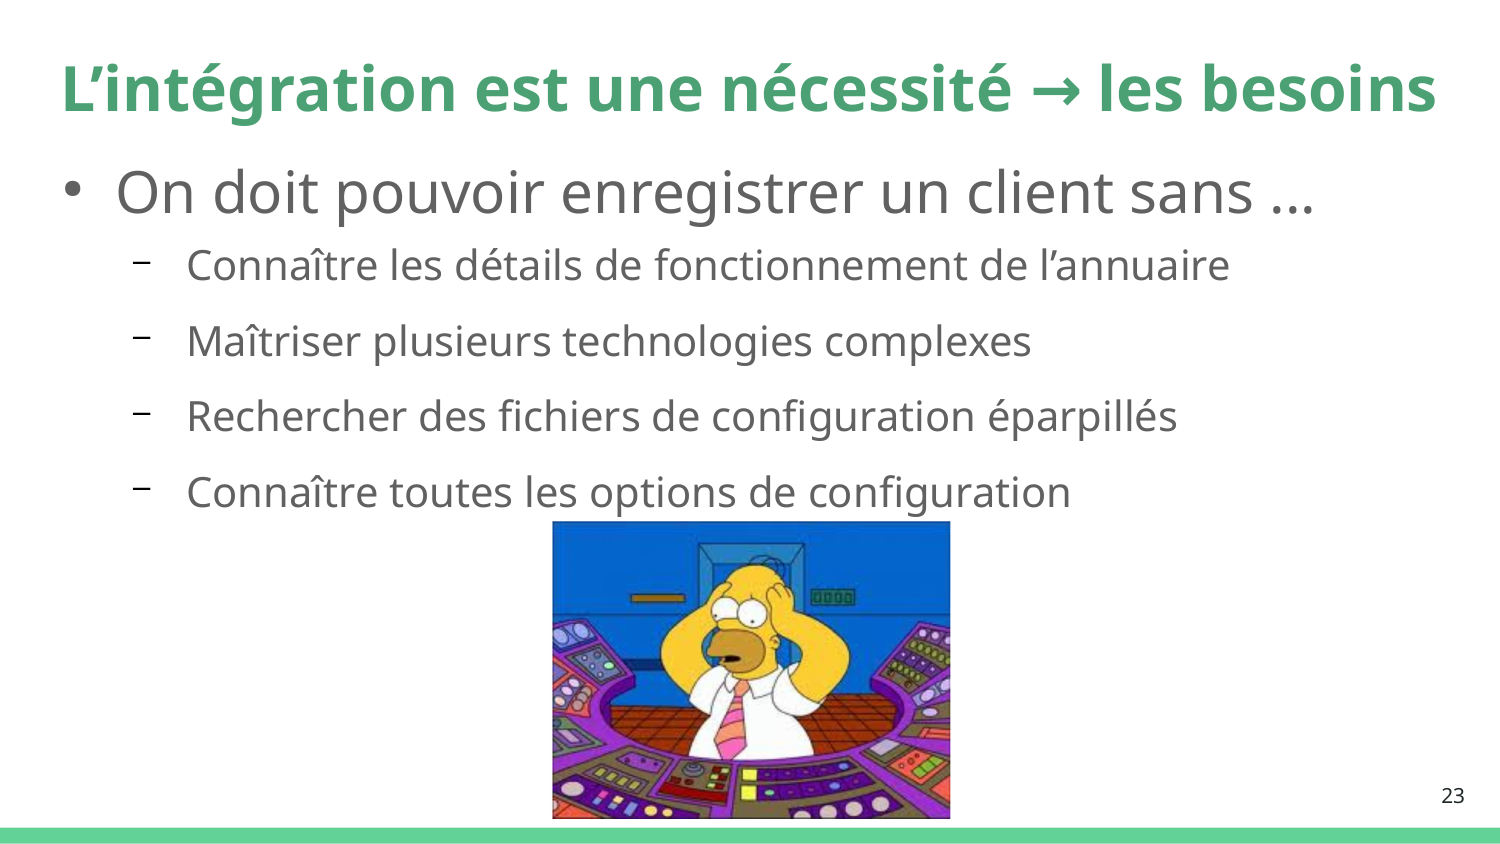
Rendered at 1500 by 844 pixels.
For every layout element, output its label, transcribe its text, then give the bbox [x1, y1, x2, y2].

title L’intégration est une nécessité → les besoins [45, 22, 1477, 117]
list On doit pouvoir enregistrer un client sans ... Connaître les détails de fonctionnement de l’annuaire Maîtriser plusieurs technologies complexes Rechercher des fichiers de configuration éparpillés Connaître toutes les options de configuration [29, 129, 1430, 836]
picture [549, 519, 952, 820]
slide_number <numéro> [1430, 764, 1480, 830]
